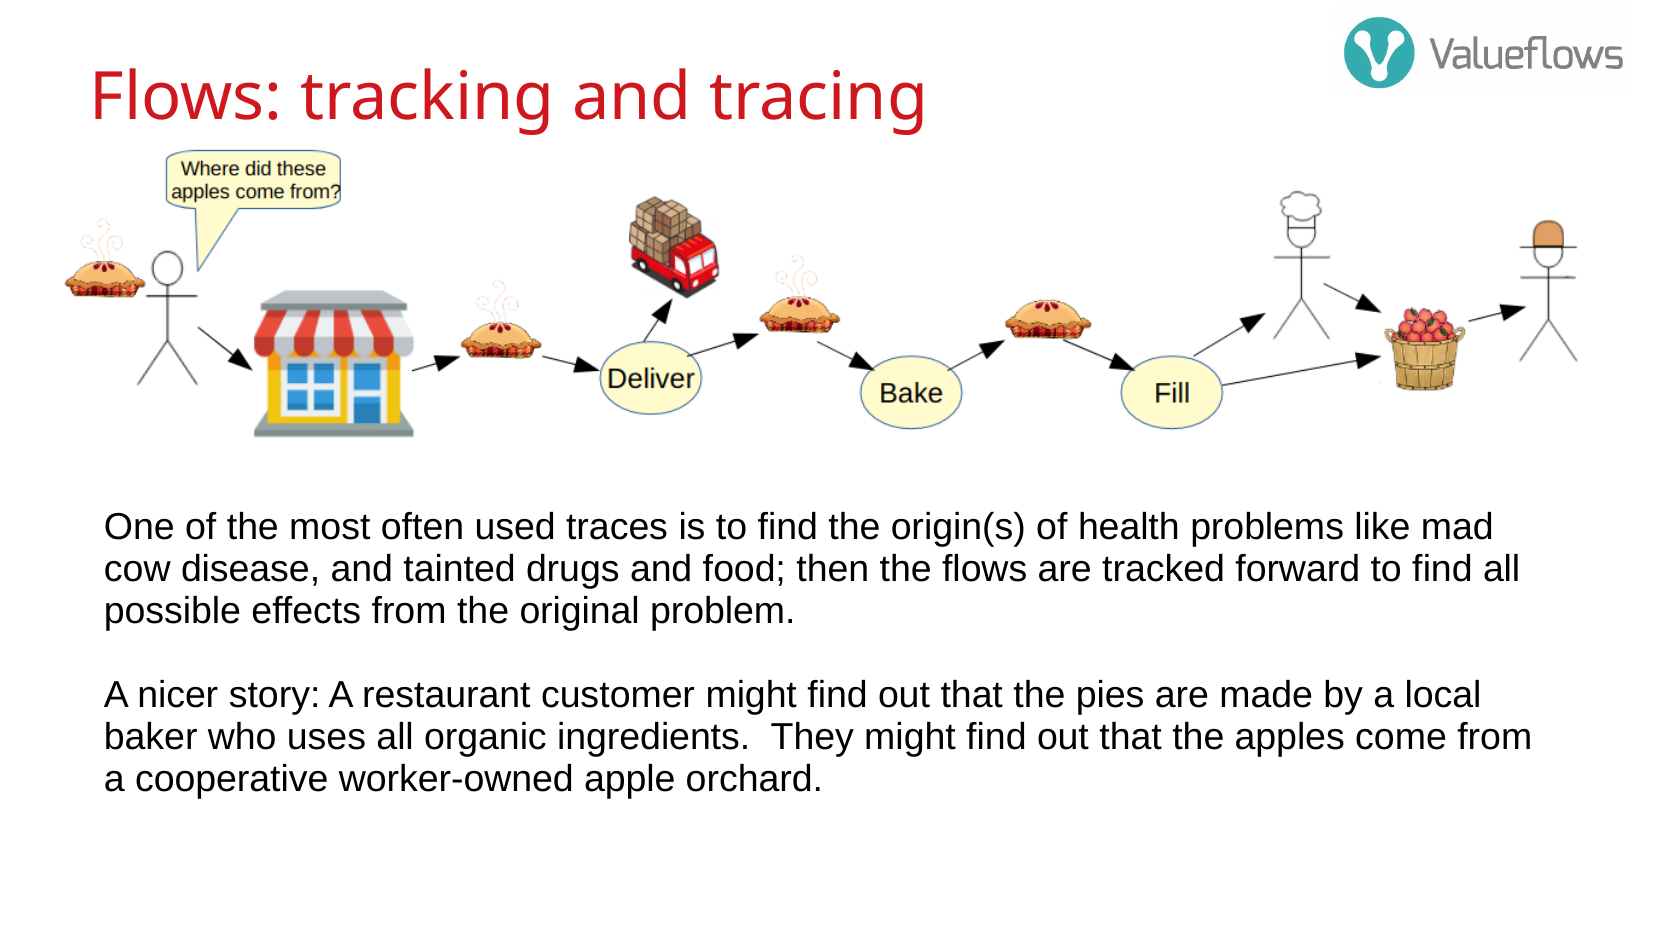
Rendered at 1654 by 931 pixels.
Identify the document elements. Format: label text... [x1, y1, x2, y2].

text_box Flows: tracking and tracing [75, 40, 1439, 134]
text_box One of the most often used traces is to find the origin(s) of health problems like mad cow disease, and tainted drugs and food; then the flows are tracked forward to find all possible effects from the original problem. A nicer story: A restaurant customer might find out that the pies are made by a local baker who uses all organic ingredients. They might find out that the apples come from a cooperative worker-owned apple orchard. [89, 498, 1575, 851]
picture [60, 121, 1594, 457]
picture [1334, 6, 1633, 97]
